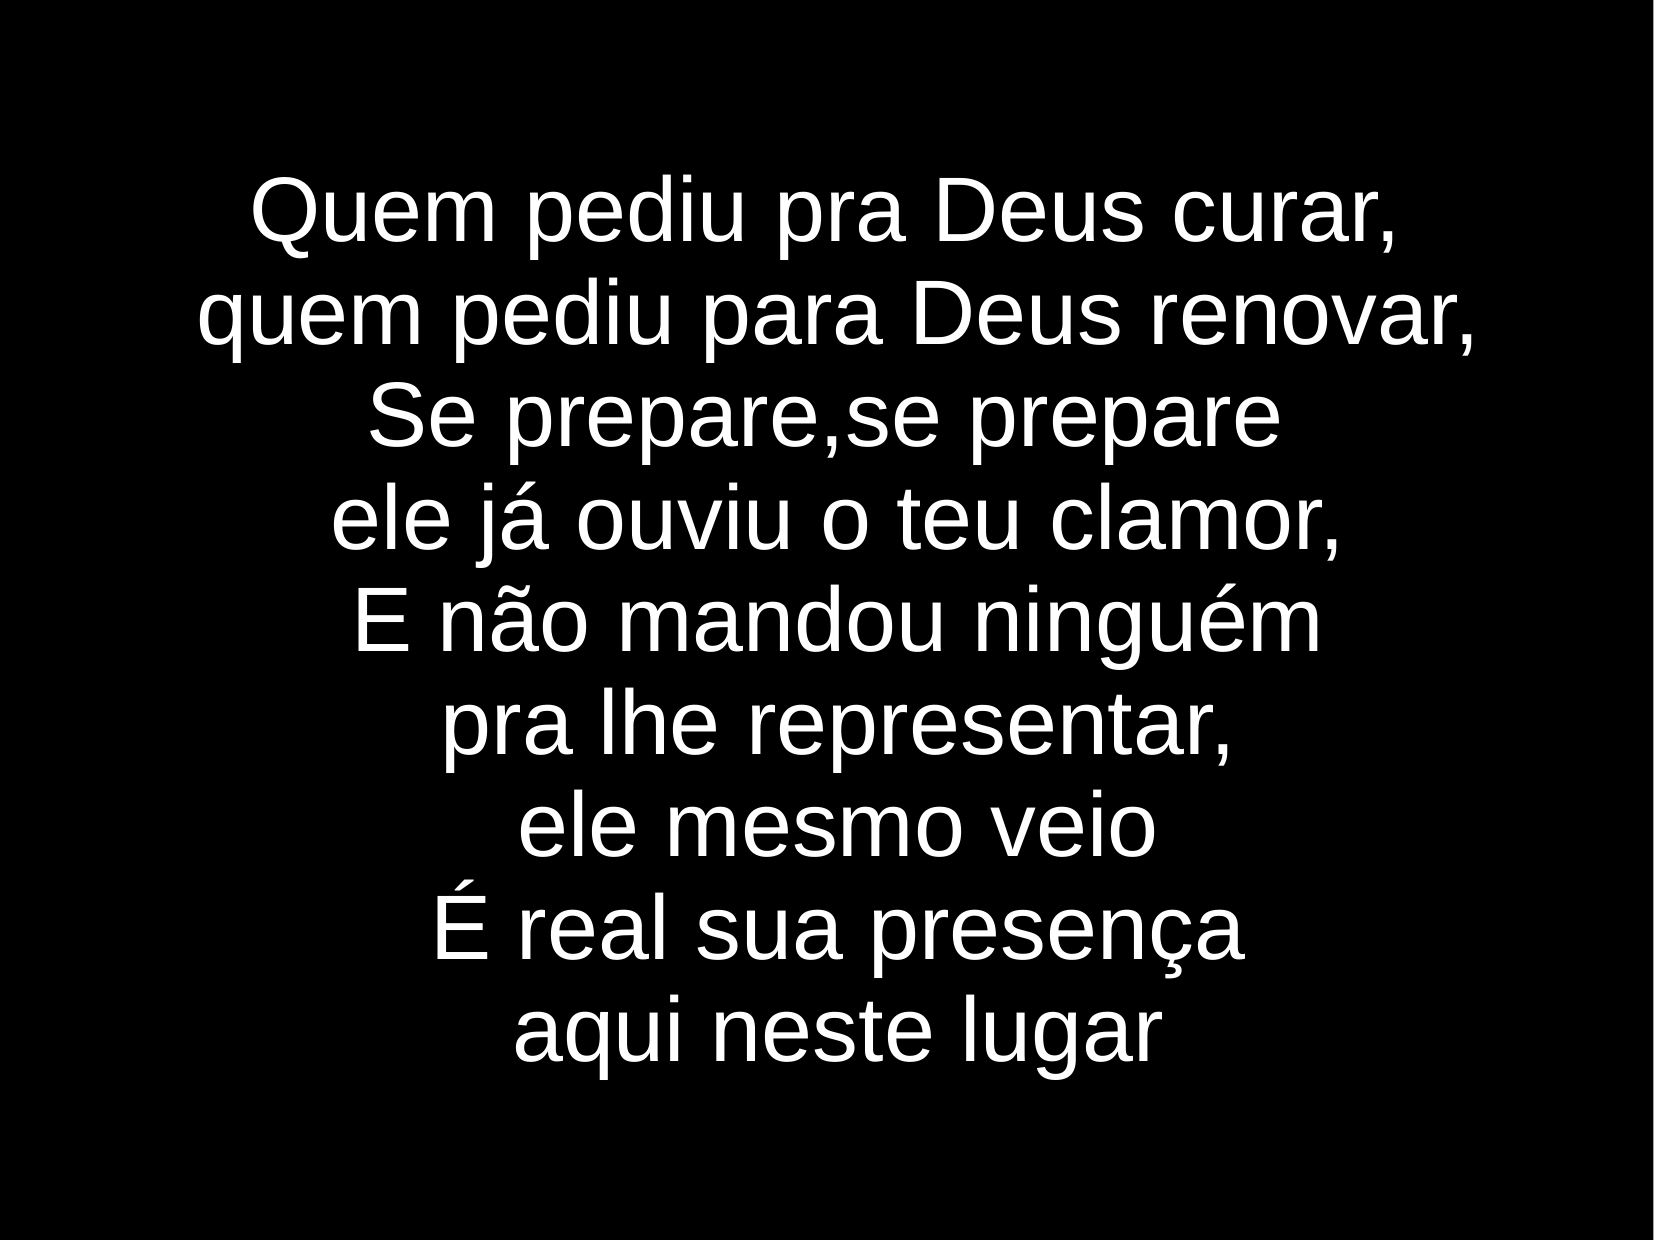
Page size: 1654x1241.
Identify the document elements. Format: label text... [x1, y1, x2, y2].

subtitle Quem pediu pra Deus curar, quem pediu para Deus renovar, Se prepare,se prepare ele já ouviu o teu clamor, E não mandou ninguém pra lhe representar, ele mesmo veio É real sua presença aqui neste lugar [94, 47, 1583, 1193]
